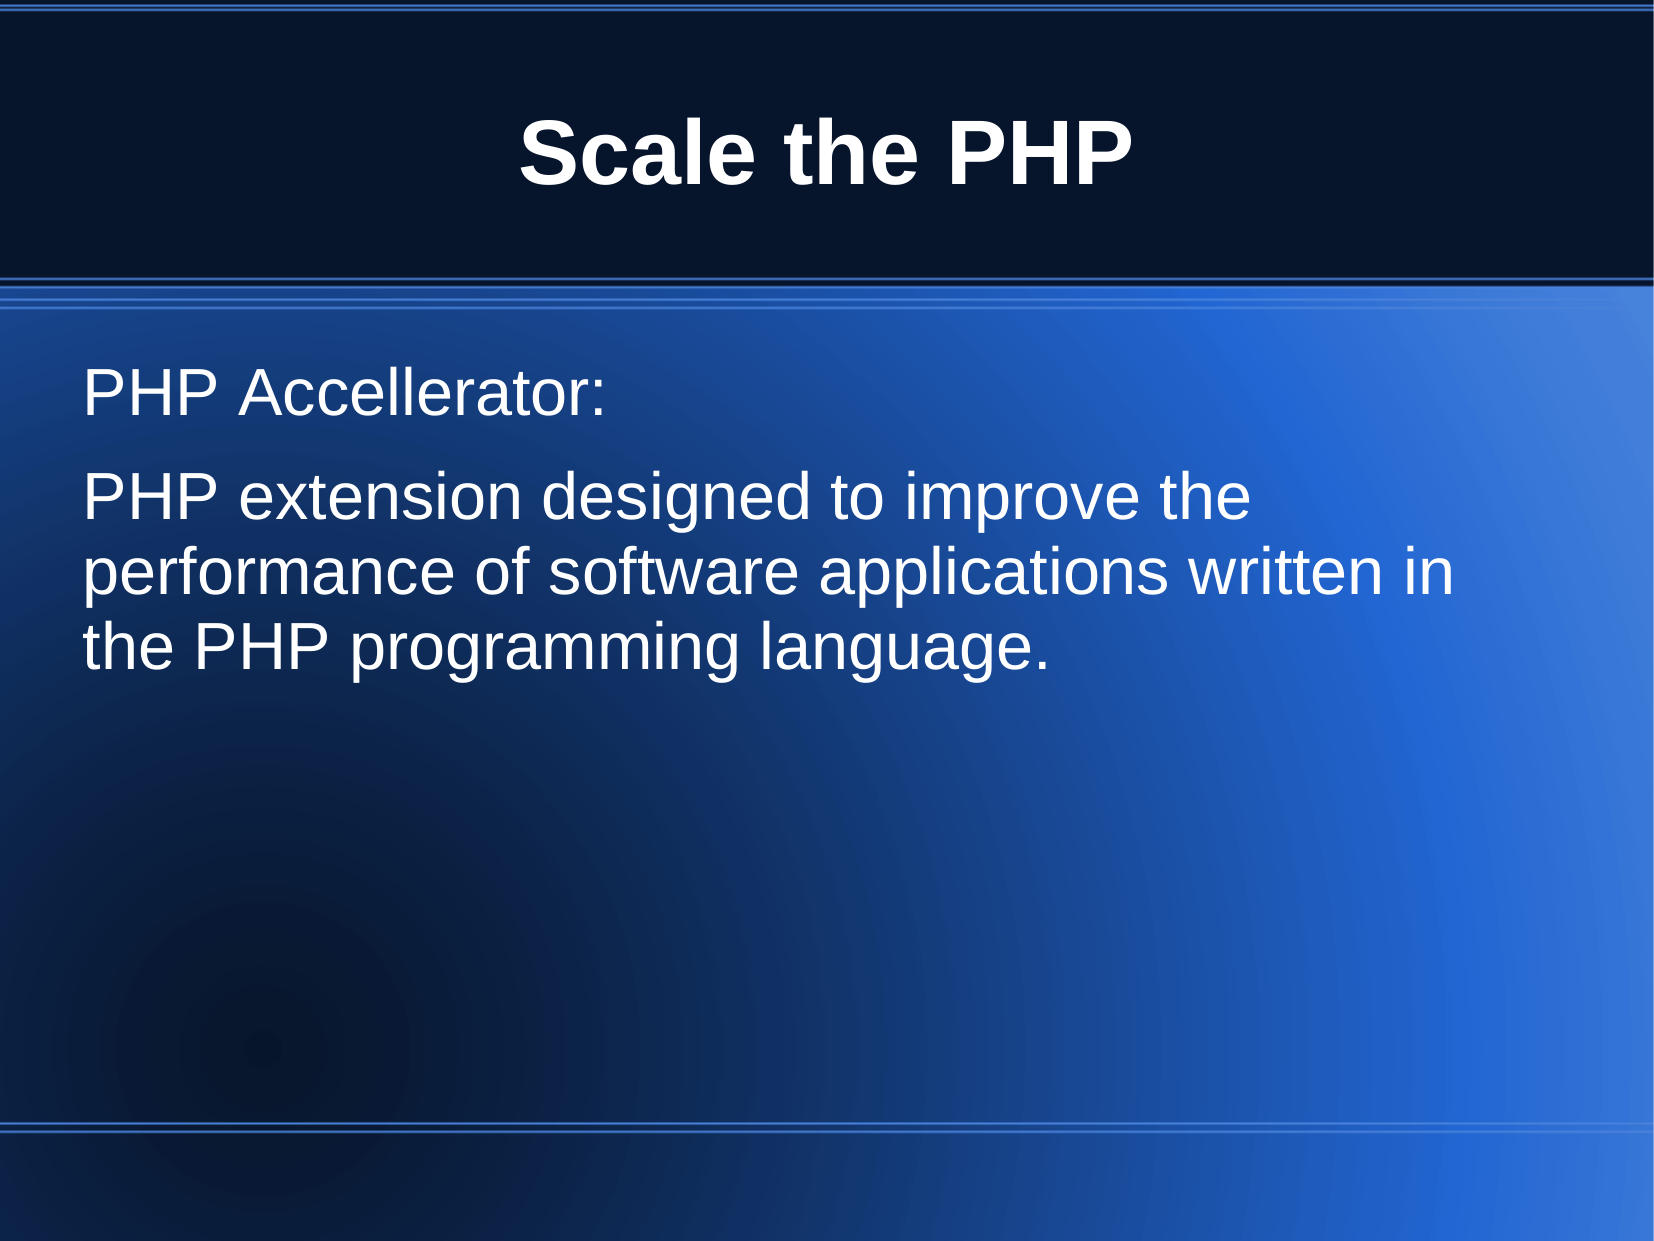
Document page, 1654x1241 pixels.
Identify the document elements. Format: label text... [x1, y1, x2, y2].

list PHP Accellerator: PHP extension designed to improve the performance of software applications written in the PHP programming language. [82, 355, 1565, 1174]
picture [0, 0, 1654, 1241]
title Scale the PHP [82, 49, 1571, 257]
